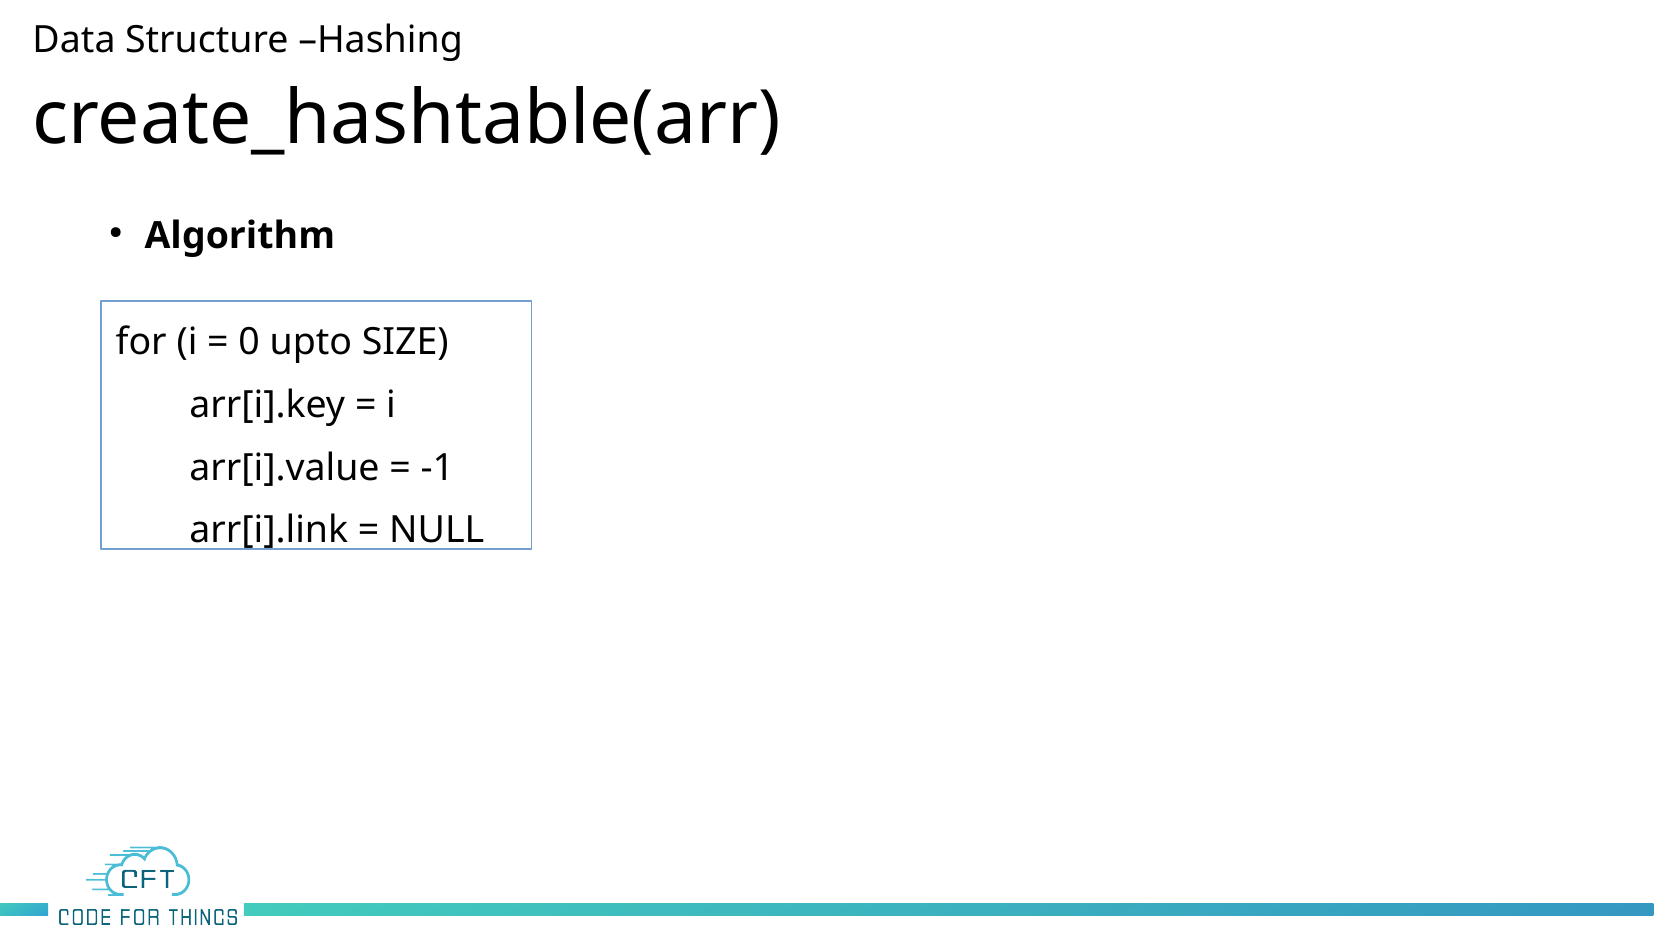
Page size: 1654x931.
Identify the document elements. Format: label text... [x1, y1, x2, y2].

text_box [100, 301, 532, 307]
text_box Algorithm [94, 200, 886, 269]
text_box for (i = 0 upto SIZE) arr[i].key = i arr[i].value = -1 arr[i].link = NULL [100, 307, 567, 550]
picture [59, 846, 237, 925]
title Data Structure –Hashing create_hashtable(arr) [32, 12, 1184, 166]
